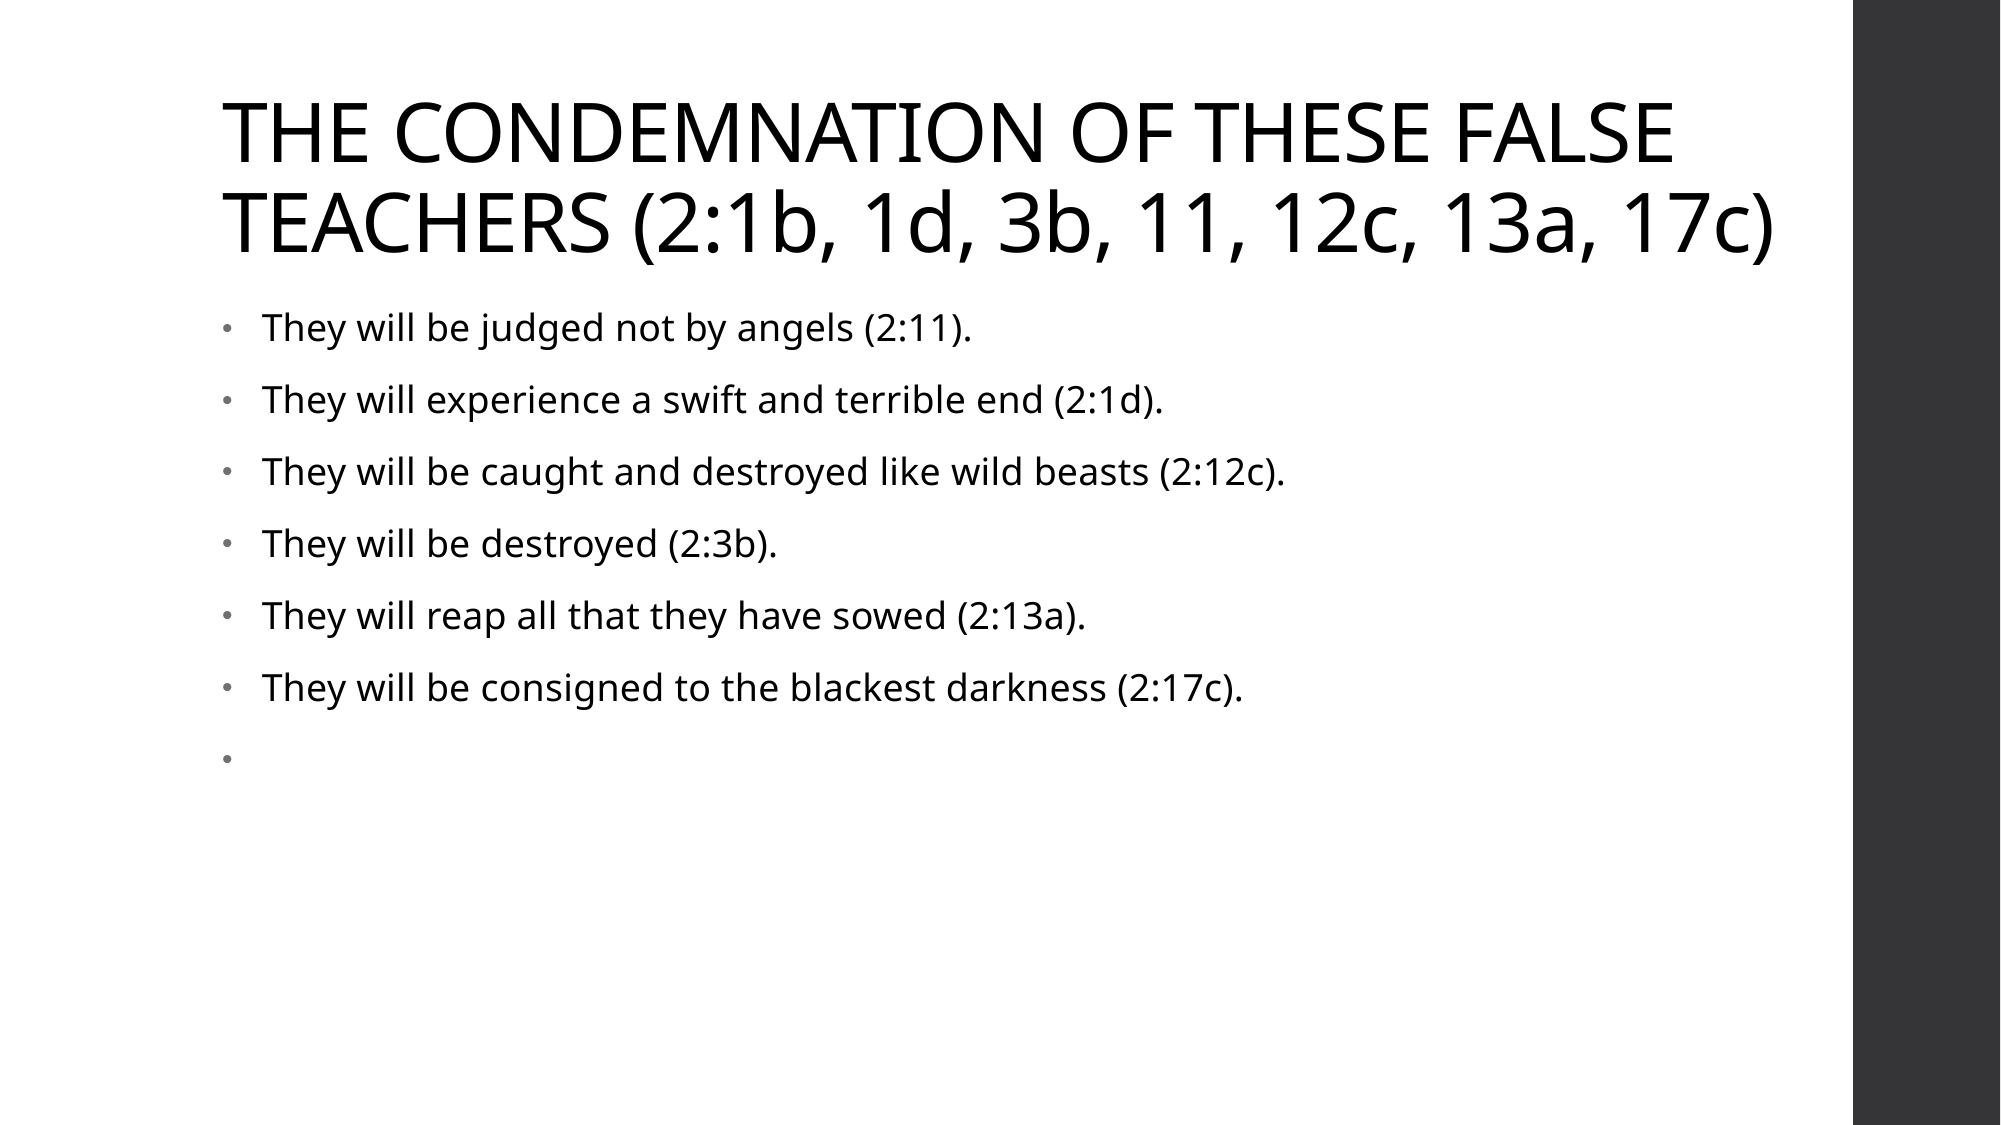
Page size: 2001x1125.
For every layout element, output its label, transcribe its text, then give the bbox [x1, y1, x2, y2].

list They will be judged not by angels (2:11). They will experience a swift and terrible end (2:1d). They will be caught and destroyed like wild beasts (2:12c). They will be destroyed (2:3b). They will reap all that they have sowed (2:13a). They will be consigned to the blackest darkness (2:17c). [206, 299, 1617, 1014]
title THE CONDEMNATION OF THESE FALSE TEACHERS (2:1b, 1d, 3b, 11, 12c, 13a, 17c) [206, 60, 1797, 278]
